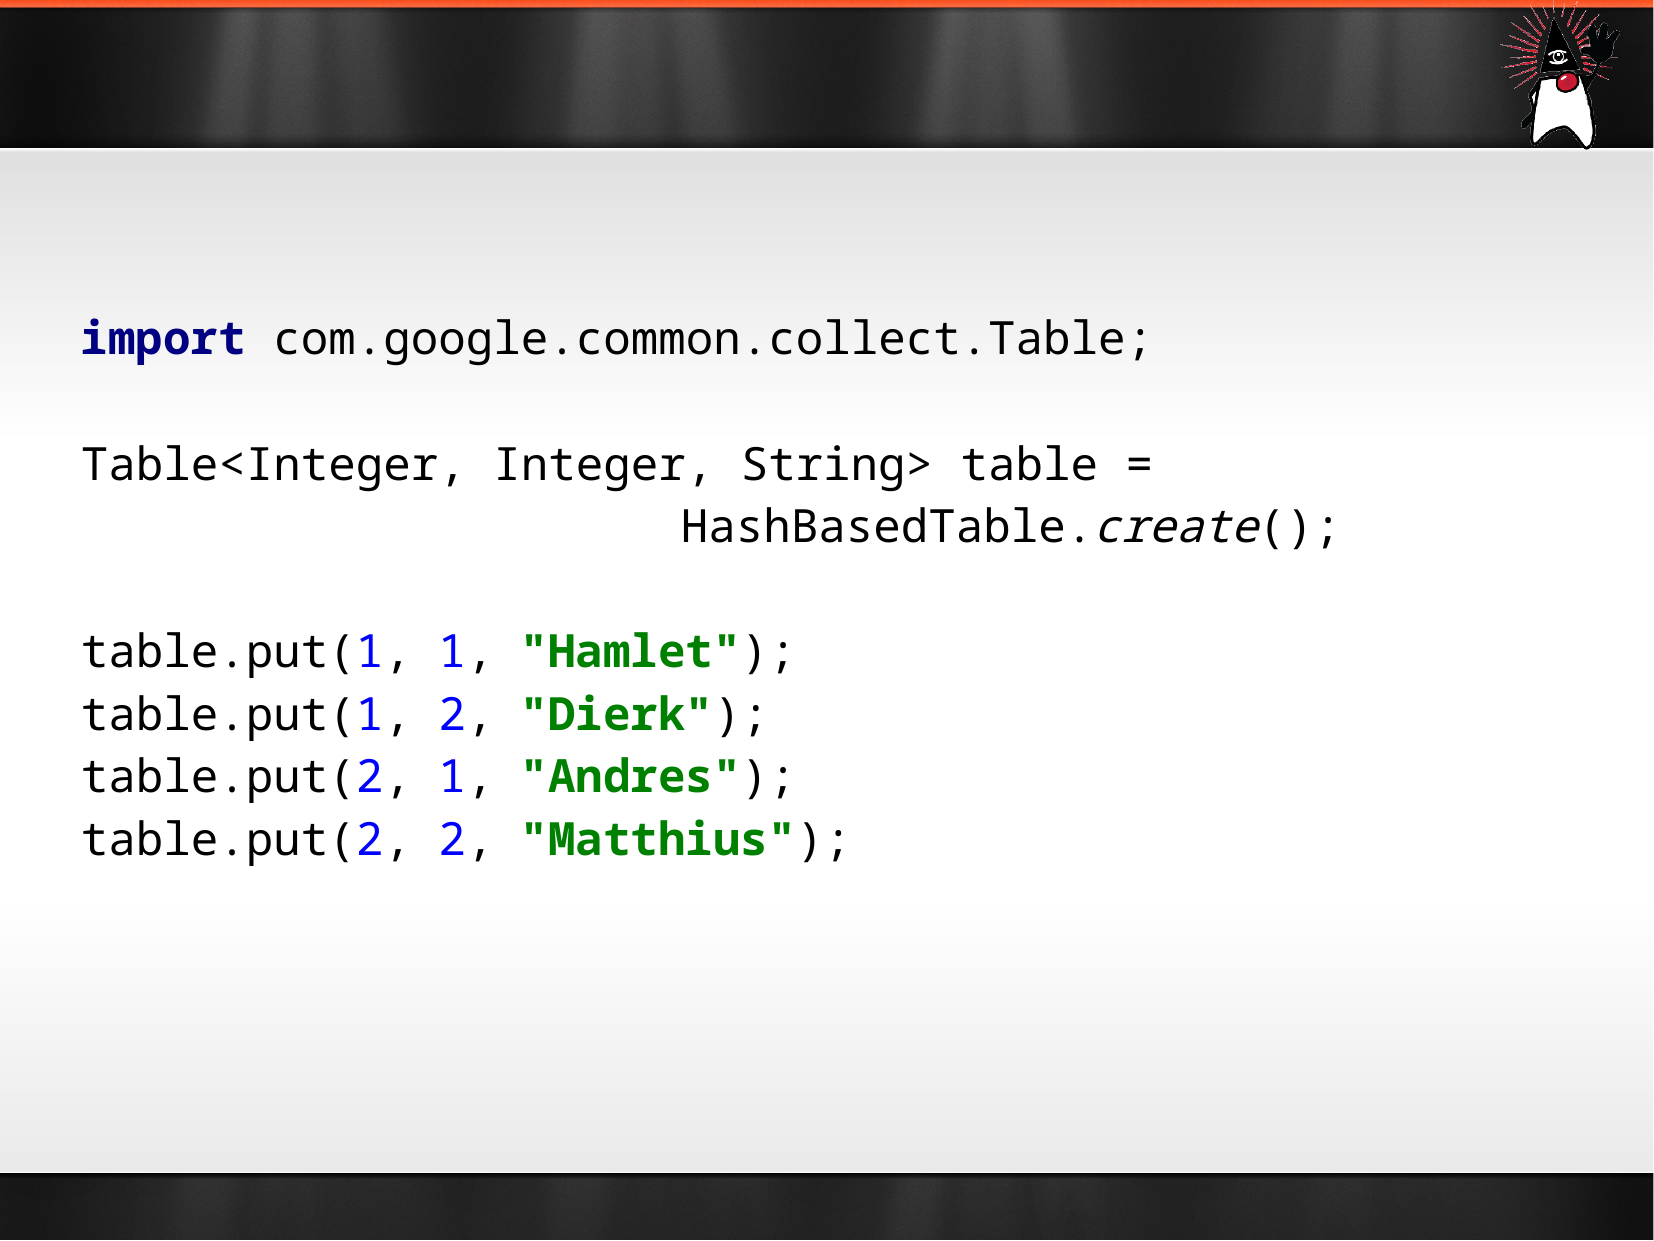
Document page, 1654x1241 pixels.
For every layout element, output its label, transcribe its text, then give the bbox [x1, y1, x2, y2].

picture [0, 0, 1654, 1240]
subtitle import com.google.common.collect.Table; Table<Integer, Integer, String> table = HashBasedTable.create(); table.put(1, 1, "Hamlet"); table.put(1, 2, "Dierk"); table.put(2, 1, "Andres"); table.put(2, 2, "Matthius"); [80, 305, 1654, 1125]
